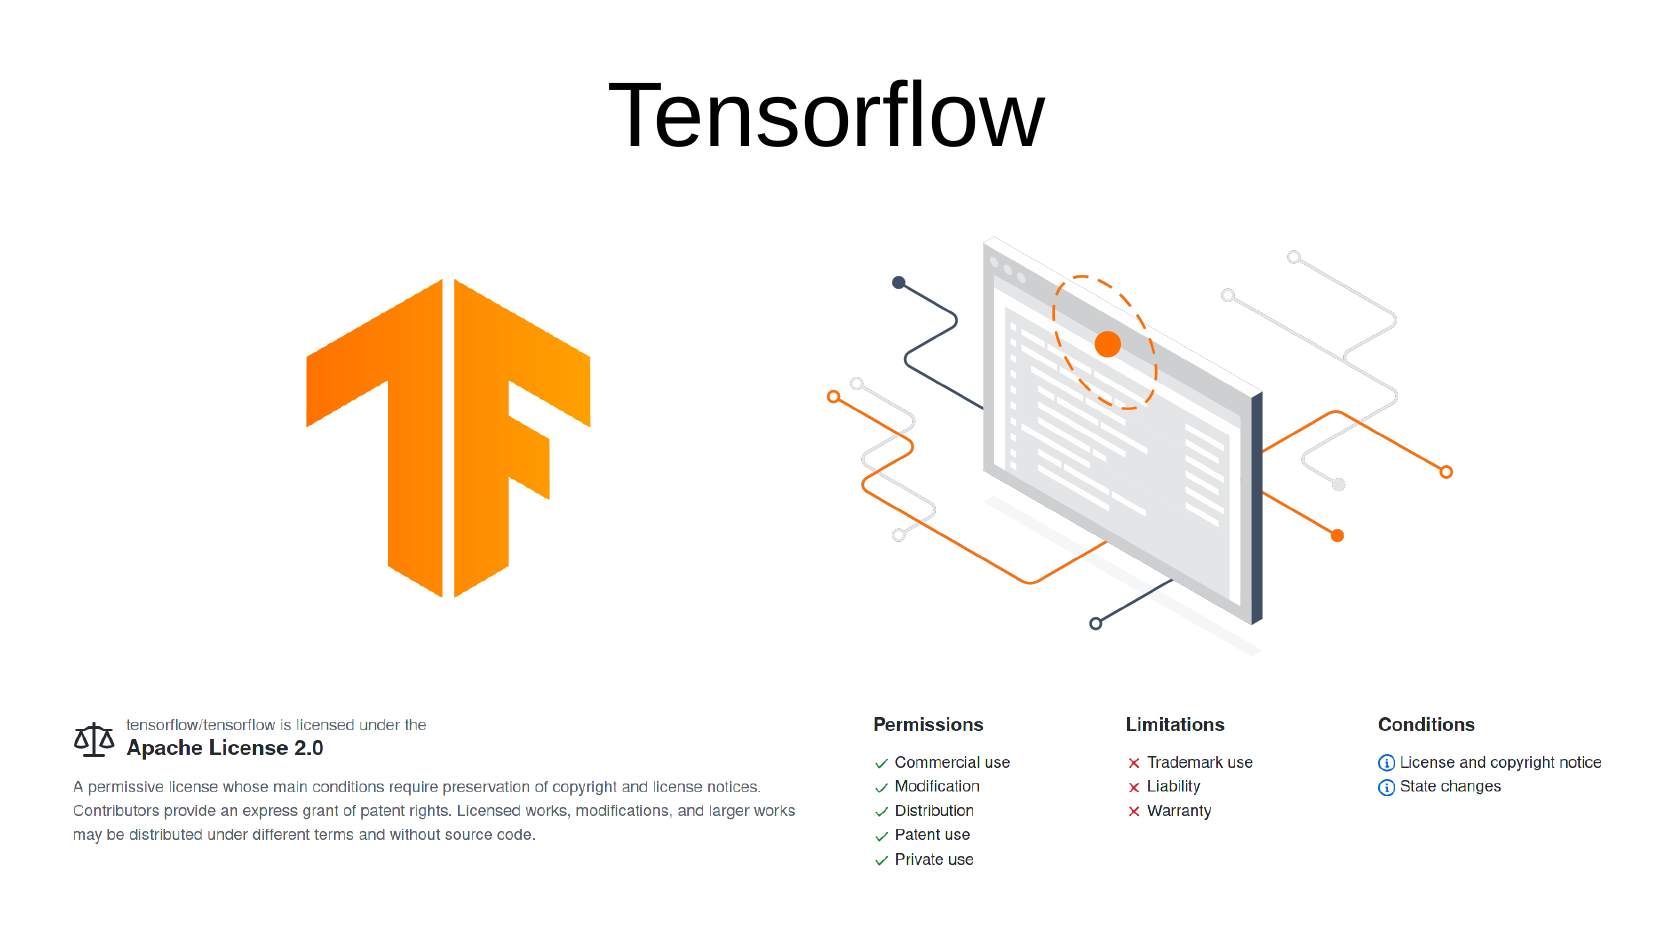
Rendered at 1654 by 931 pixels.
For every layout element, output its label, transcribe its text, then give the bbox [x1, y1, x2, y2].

picture [59, 707, 1624, 898]
picture [236, 225, 660, 650]
picture [826, 236, 1453, 657]
title Tensorflow [82, 37, 1571, 193]
